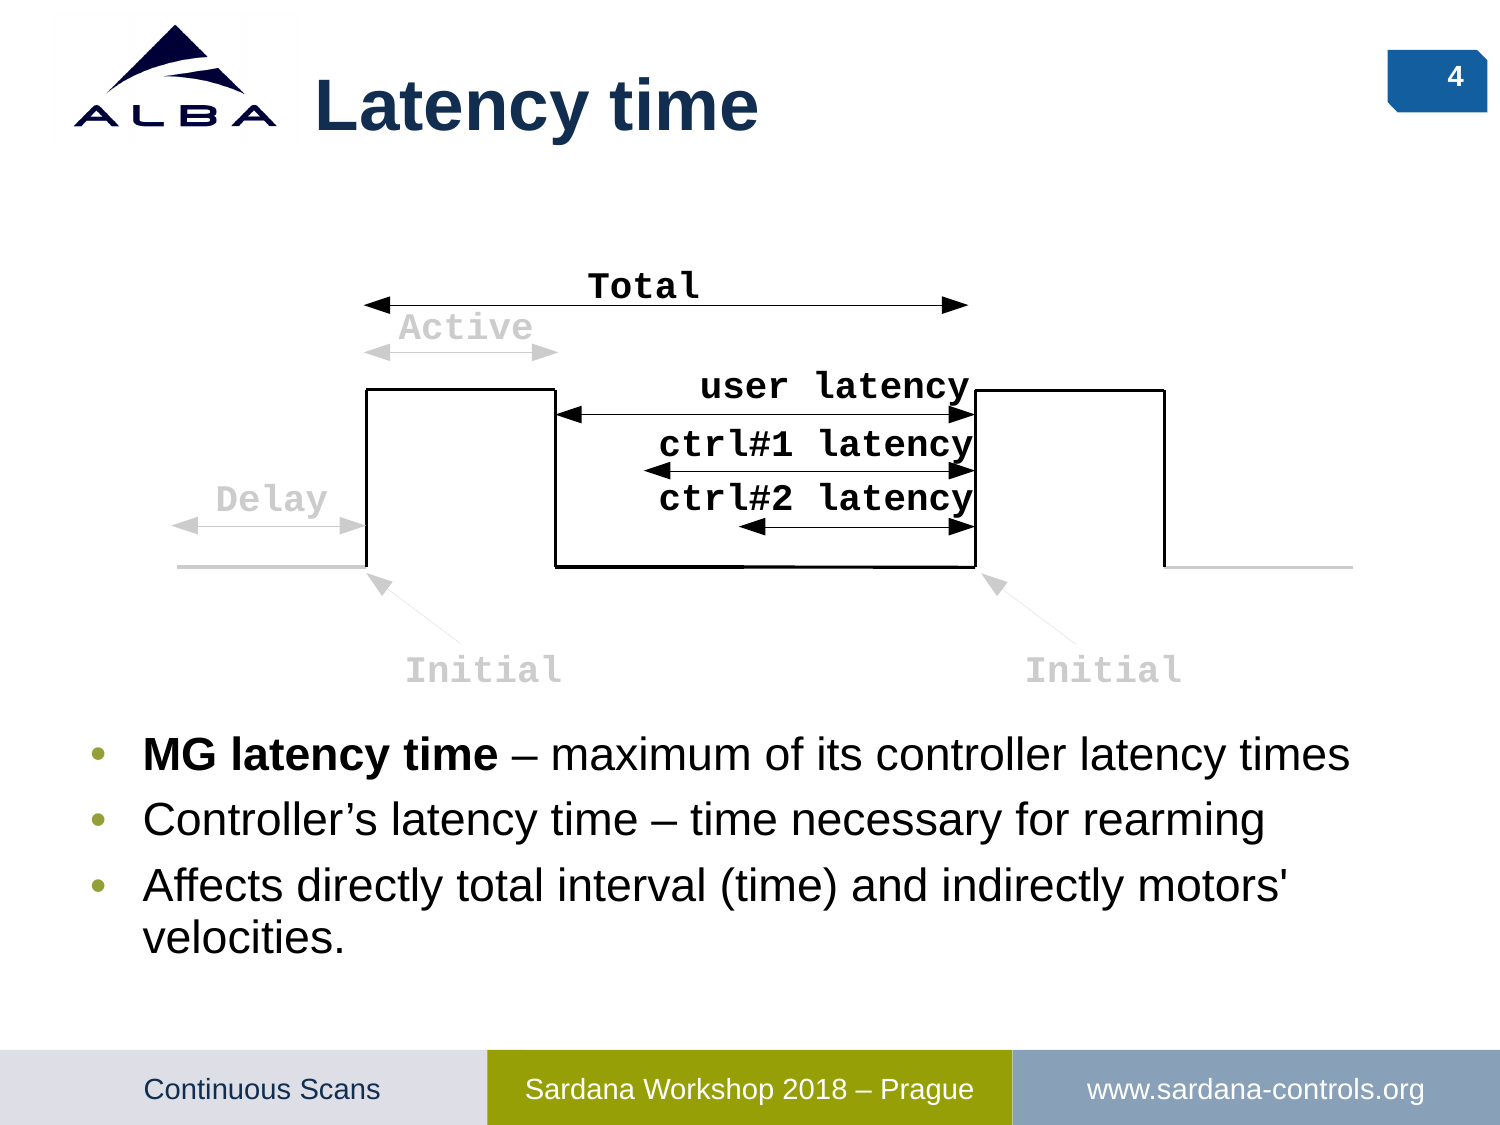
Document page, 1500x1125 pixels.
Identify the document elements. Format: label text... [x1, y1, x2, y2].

text_box Initial [1009, 643, 1199, 720]
text_box Delay [200, 472, 367, 573]
picture [50, 12, 300, 150]
text_box Active [383, 301, 550, 402]
text_box ctrl#2 latency [643, 471, 999, 572]
text_box Initial [389, 643, 579, 720]
list MG latency time – maximum of its controller latency times Controller’s latency time – time necessary for rearming Affects directly total interval (time) and indirectly motors' velocities. [75, 720, 1413, 1006]
text_box Total [572, 259, 727, 355]
title Latency time [300, 50, 1430, 154]
text_box user latency [685, 360, 1003, 461]
text_box ctrl#1 latency [643, 418, 999, 471]
